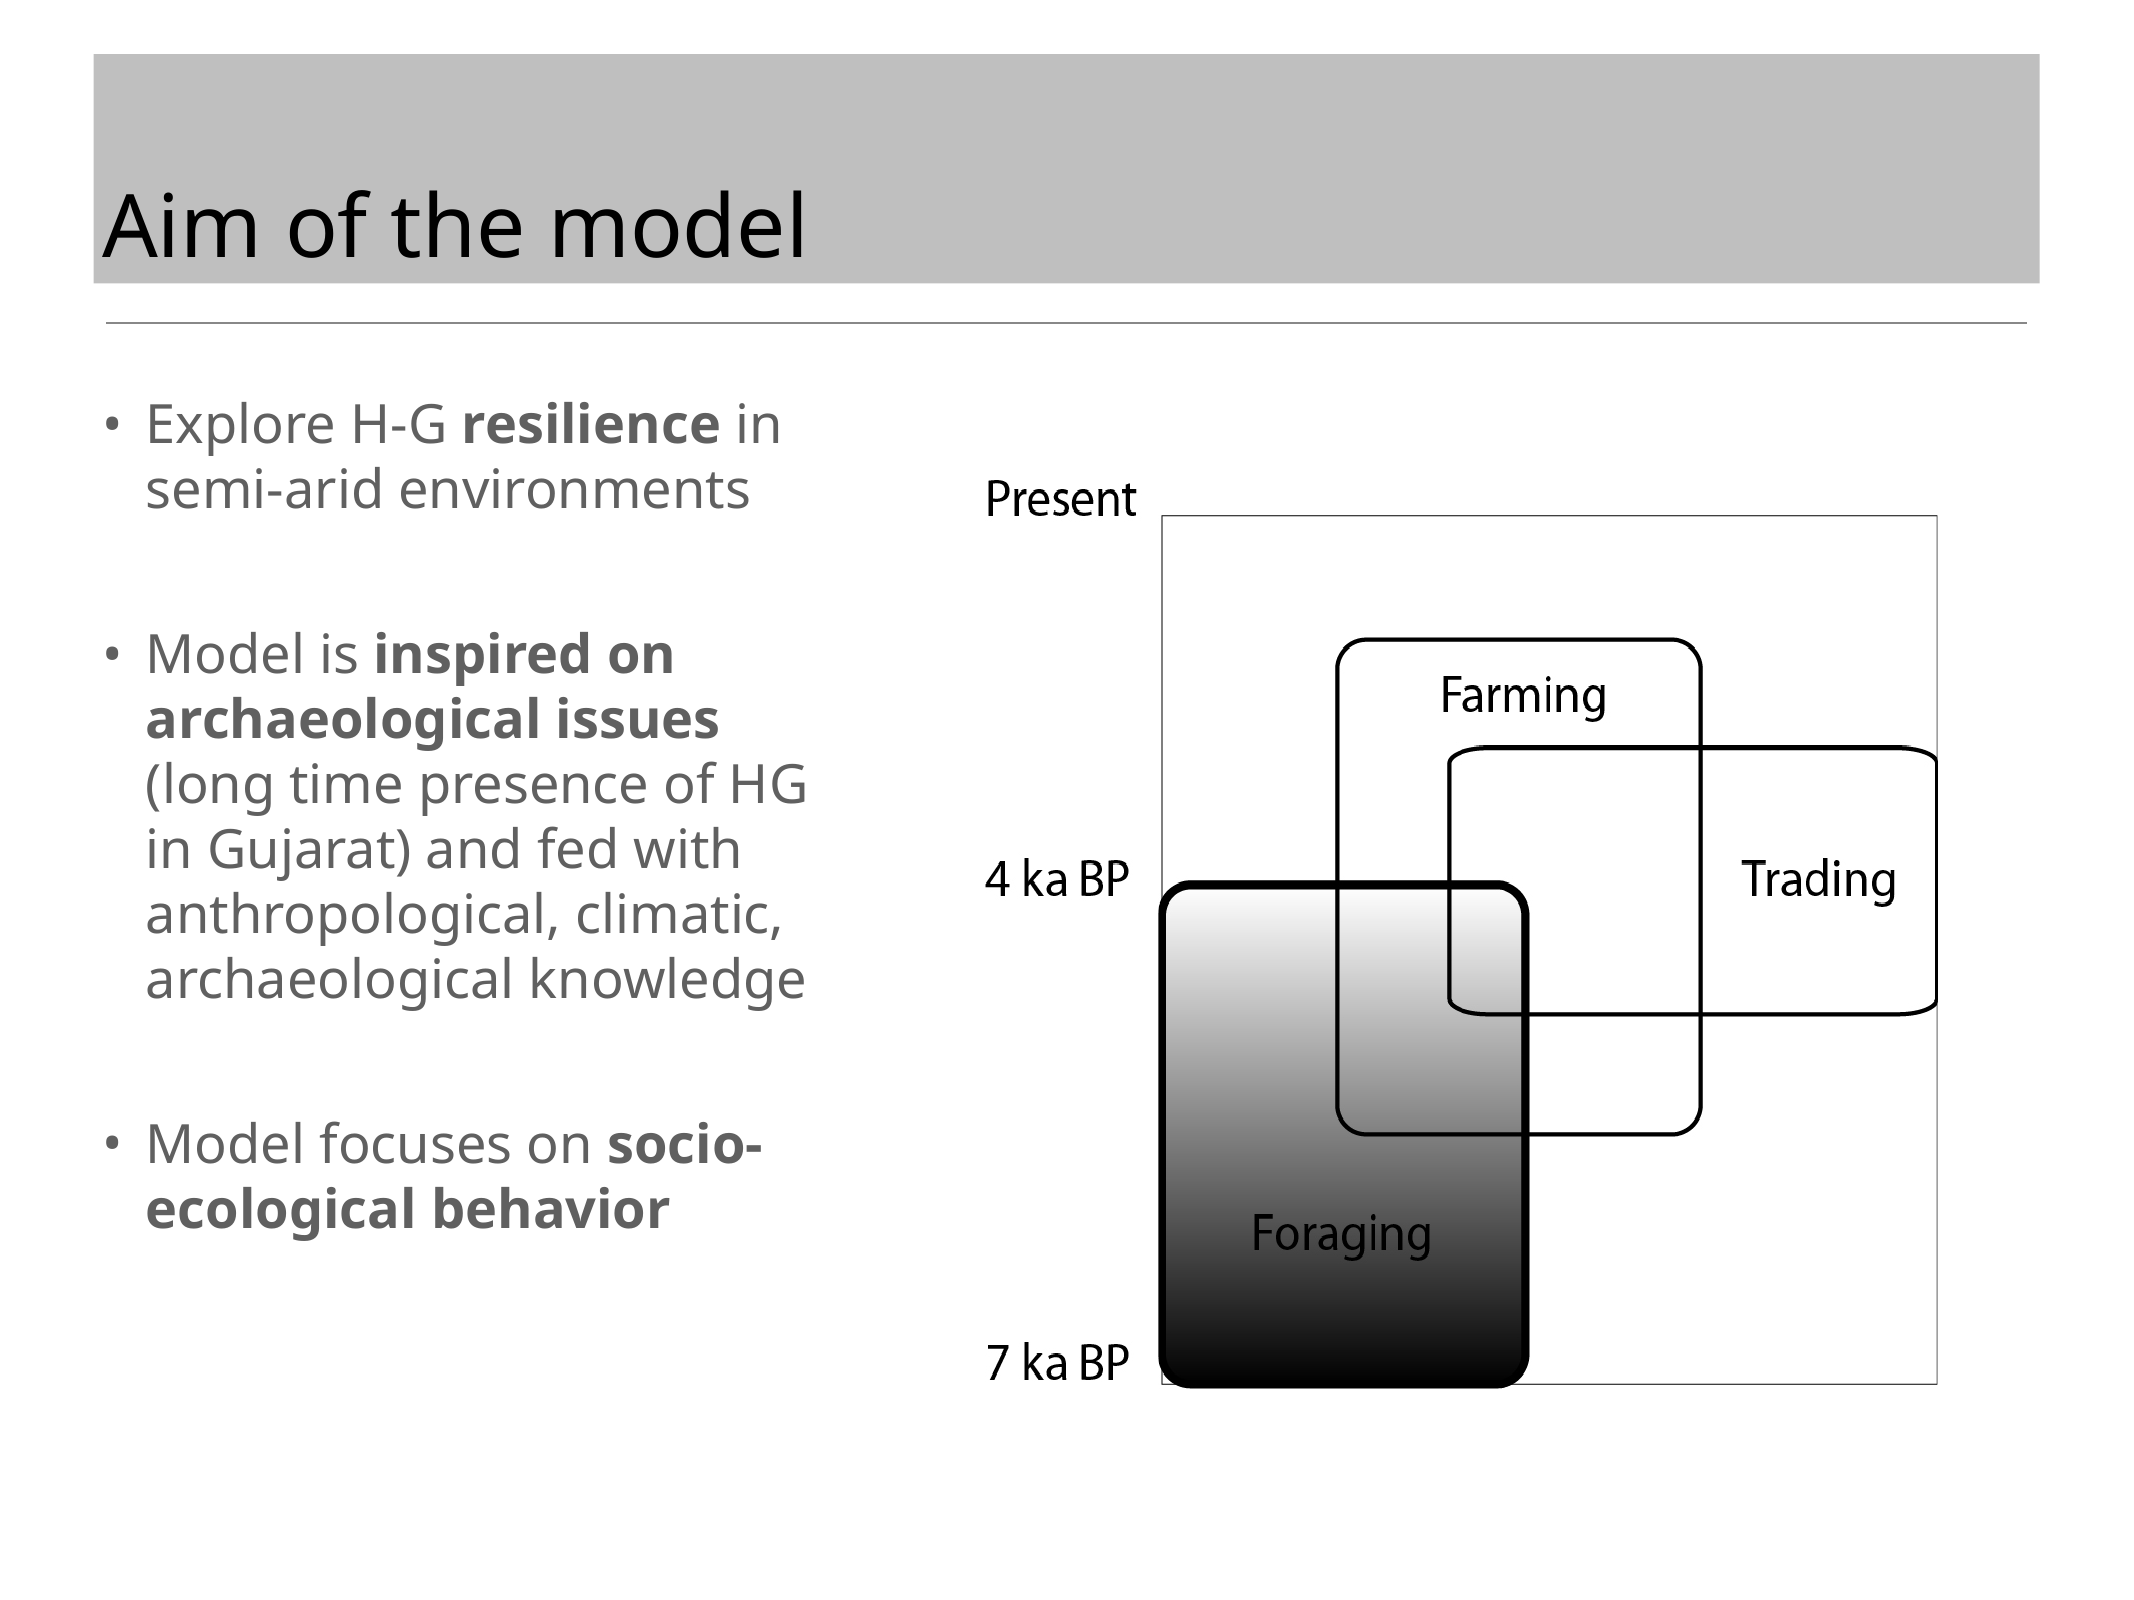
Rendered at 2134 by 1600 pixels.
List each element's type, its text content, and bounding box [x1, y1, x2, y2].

list Explore H-G resilience in semi-arid environments Model is inspired on archaeological issues (long time presence of HG in Gujarat) and fed with anthropological, climatic, archaeological knowledge Model focuses on socio-ecological behavior [93, 381, 821, 1459]
picture [985, 472, 1938, 1394]
title Aim of the model [93, 54, 2040, 284]
